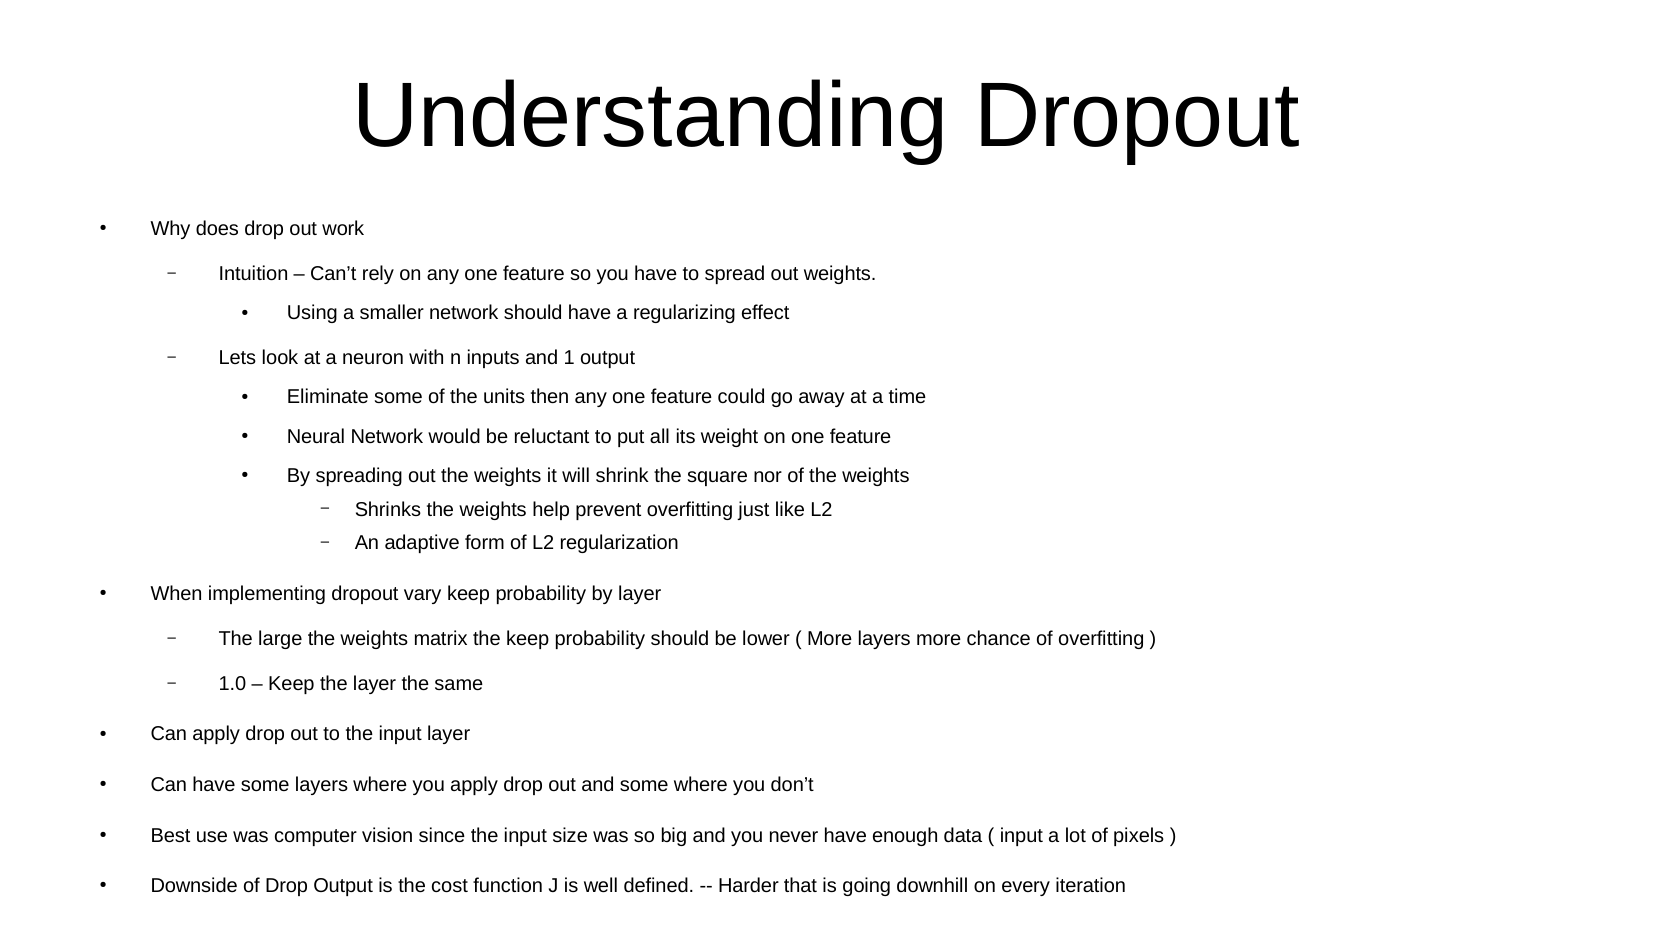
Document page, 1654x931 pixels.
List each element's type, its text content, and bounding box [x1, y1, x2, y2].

list Why does drop out work Intuition – Can’t rely on any one feature so you have to spread out weights. Using a smaller network should have a regularizing effect Lets look at a neuron with n inputs and 1 output Eliminate some of the units then any one feature could go away at a time Neural Network would be reluctant to put all its weight on one feature By spreading out the weights it will shrink the square nor of the weights Shrinks the weights help prevent overfitting just like L2 An adaptive form of L2 regularization When implementing dropout vary keep probability by layer The large the weights matrix the keep probability should be lower ( More layers more chance of overfitting ) 1.0 – Keep the layer the same Can apply drop out to the input layer Can have some layers where you apply drop out and some where you don’t Best use was computer vision since the input size was so big and you never have enough data ( input a lot of pixels ) Downside of Drop Output is the cost function J is well defined. -- Harder that is going downhill on every iteration [82, 217, 1613, 901]
title Understanding Dropout [82, 37, 1571, 193]
